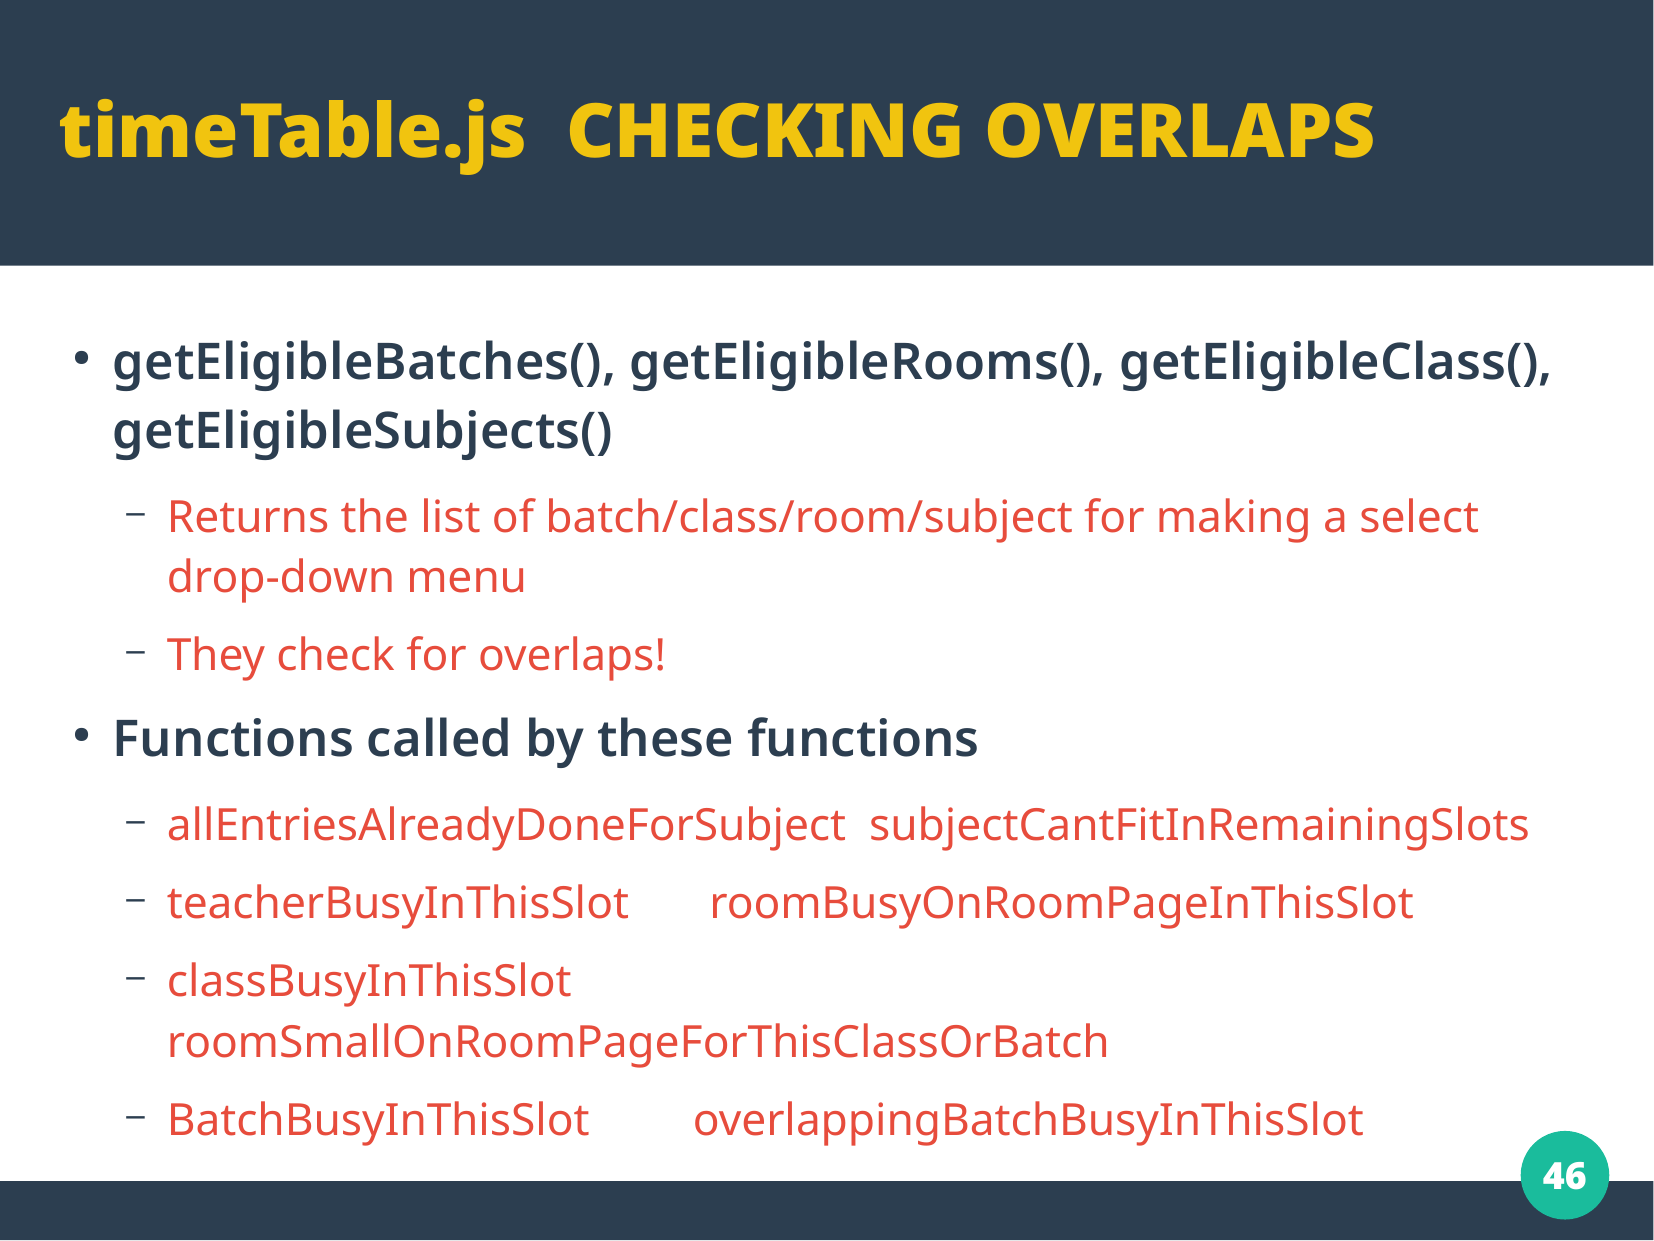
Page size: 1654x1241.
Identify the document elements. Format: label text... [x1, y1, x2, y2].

title timeTable.js CHECKING OVERLAPS [59, 49, 1595, 207]
list getEligibleBatches(), getEligibleRooms(), getEligibleClass(), getEligibleSubjects() Returns the list of batch/class/room/subject for making a select drop-down menu They check for overlaps! Functions called by these functions allEntriesAlreadyDoneForSubject subjectCantFitInRemainingSlots teacherBusyInThisSlot roomBusyOnRoomPageInThisSlot classBusyInThisSlot roomSmallOnRoomPageForThisClassOrBatch BatchBusyInThisSlot overlappingBatchBusyInThisSlot [59, 324, 1595, 1152]
